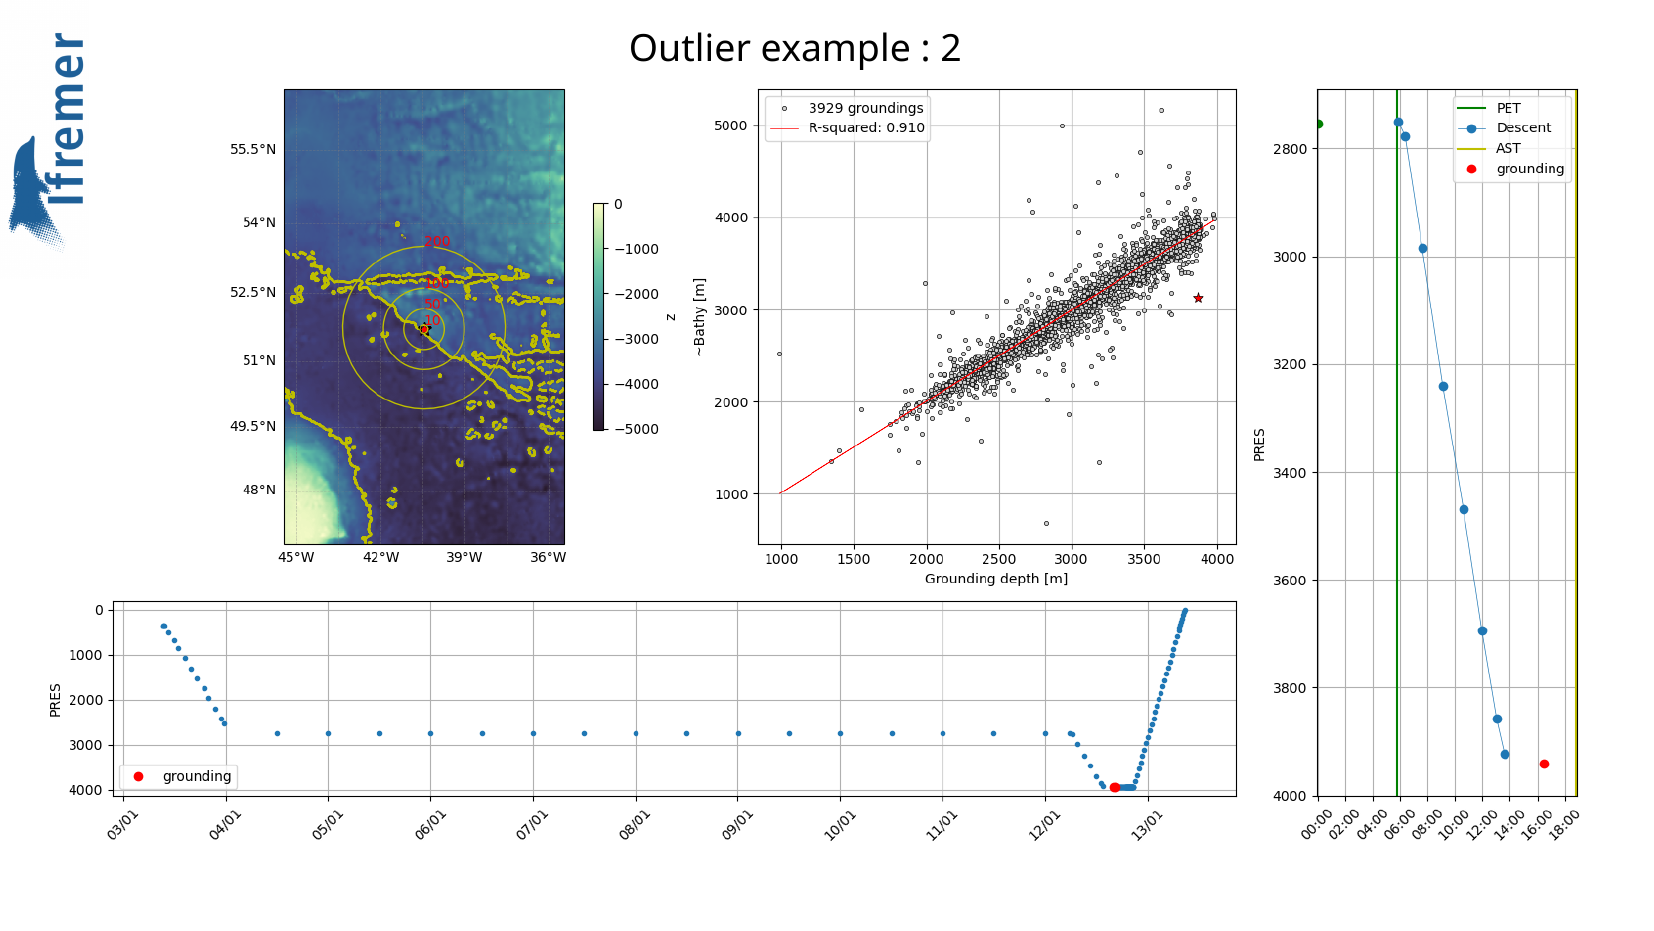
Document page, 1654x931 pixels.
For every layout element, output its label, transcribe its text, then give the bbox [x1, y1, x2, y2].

picture [0, 0, 1595, 857]
text_box Outlier example : 2 [614, 14, 999, 71]
